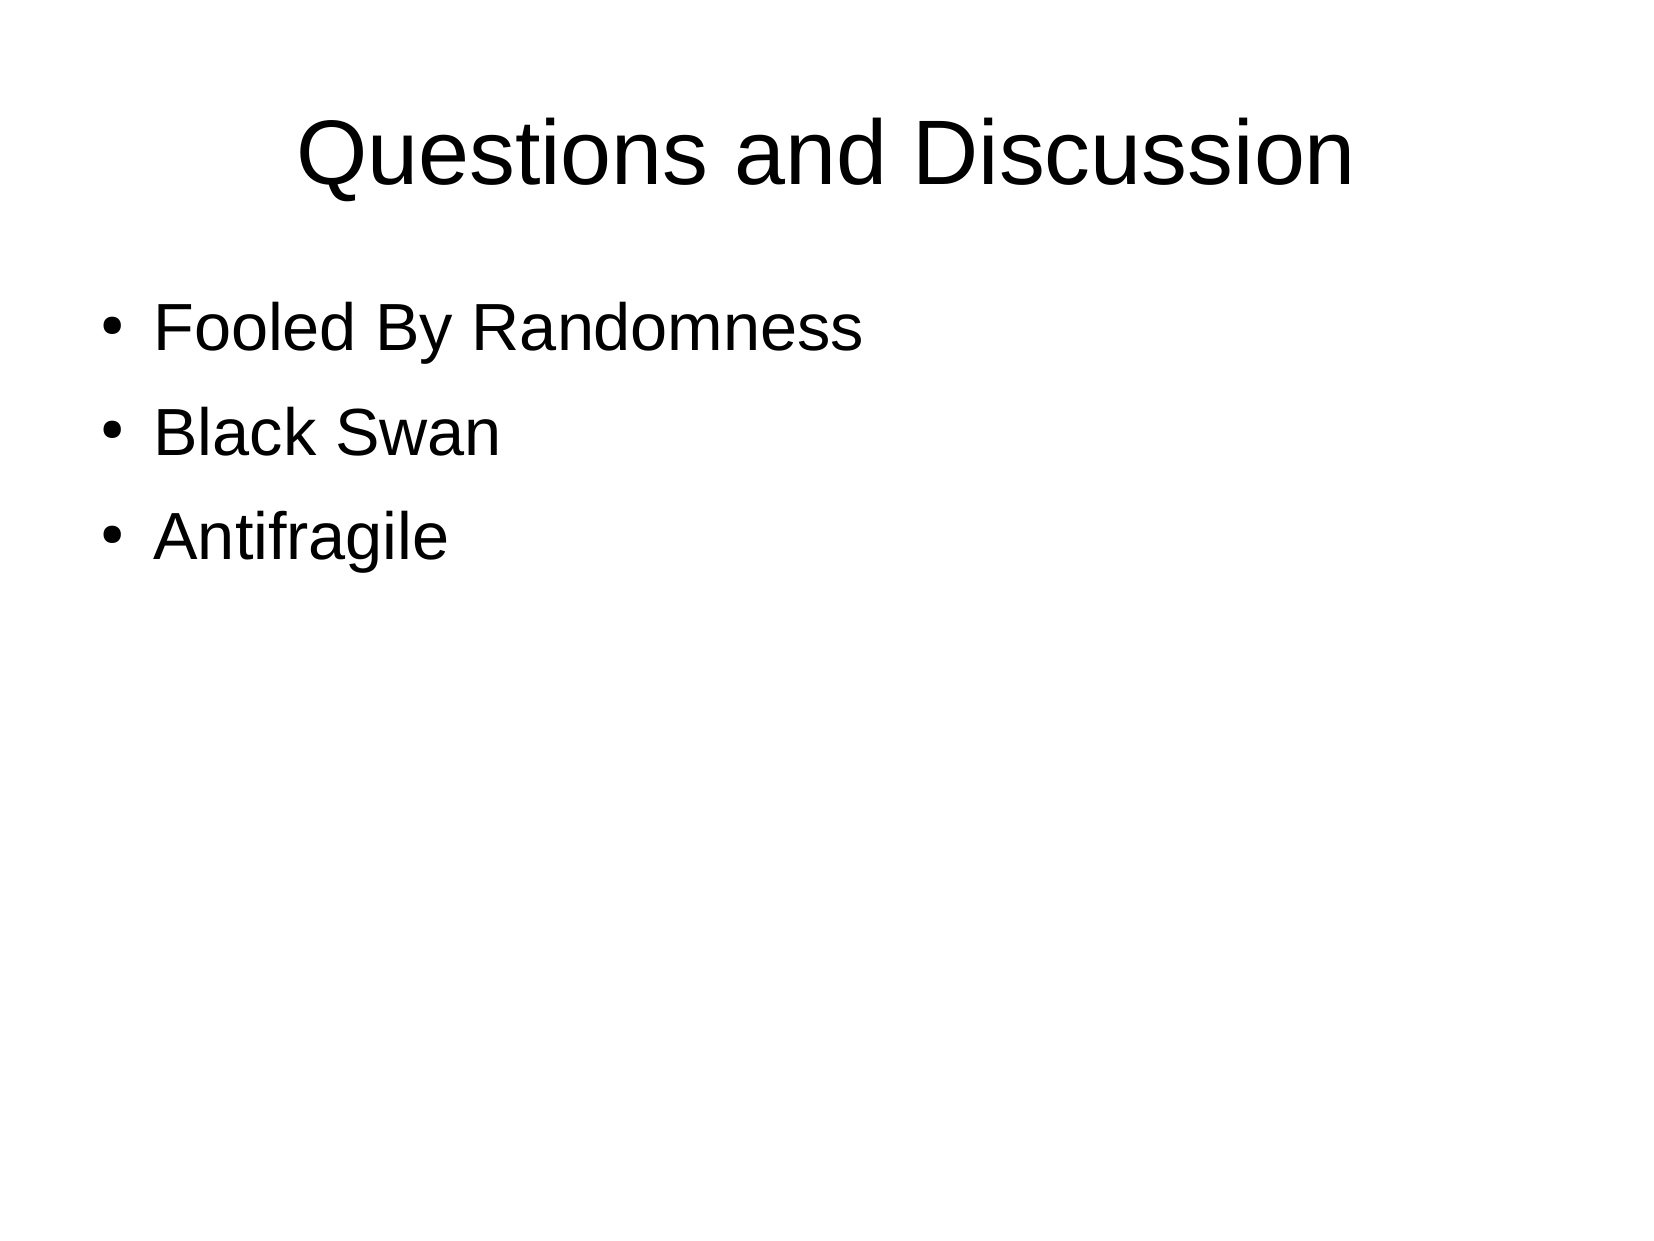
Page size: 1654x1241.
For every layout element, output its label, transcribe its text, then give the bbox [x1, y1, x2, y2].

list Fooled By Randomness Black Swan Antifragile [82, 290, 1571, 1010]
title Questions and Discussion [82, 49, 1571, 257]
